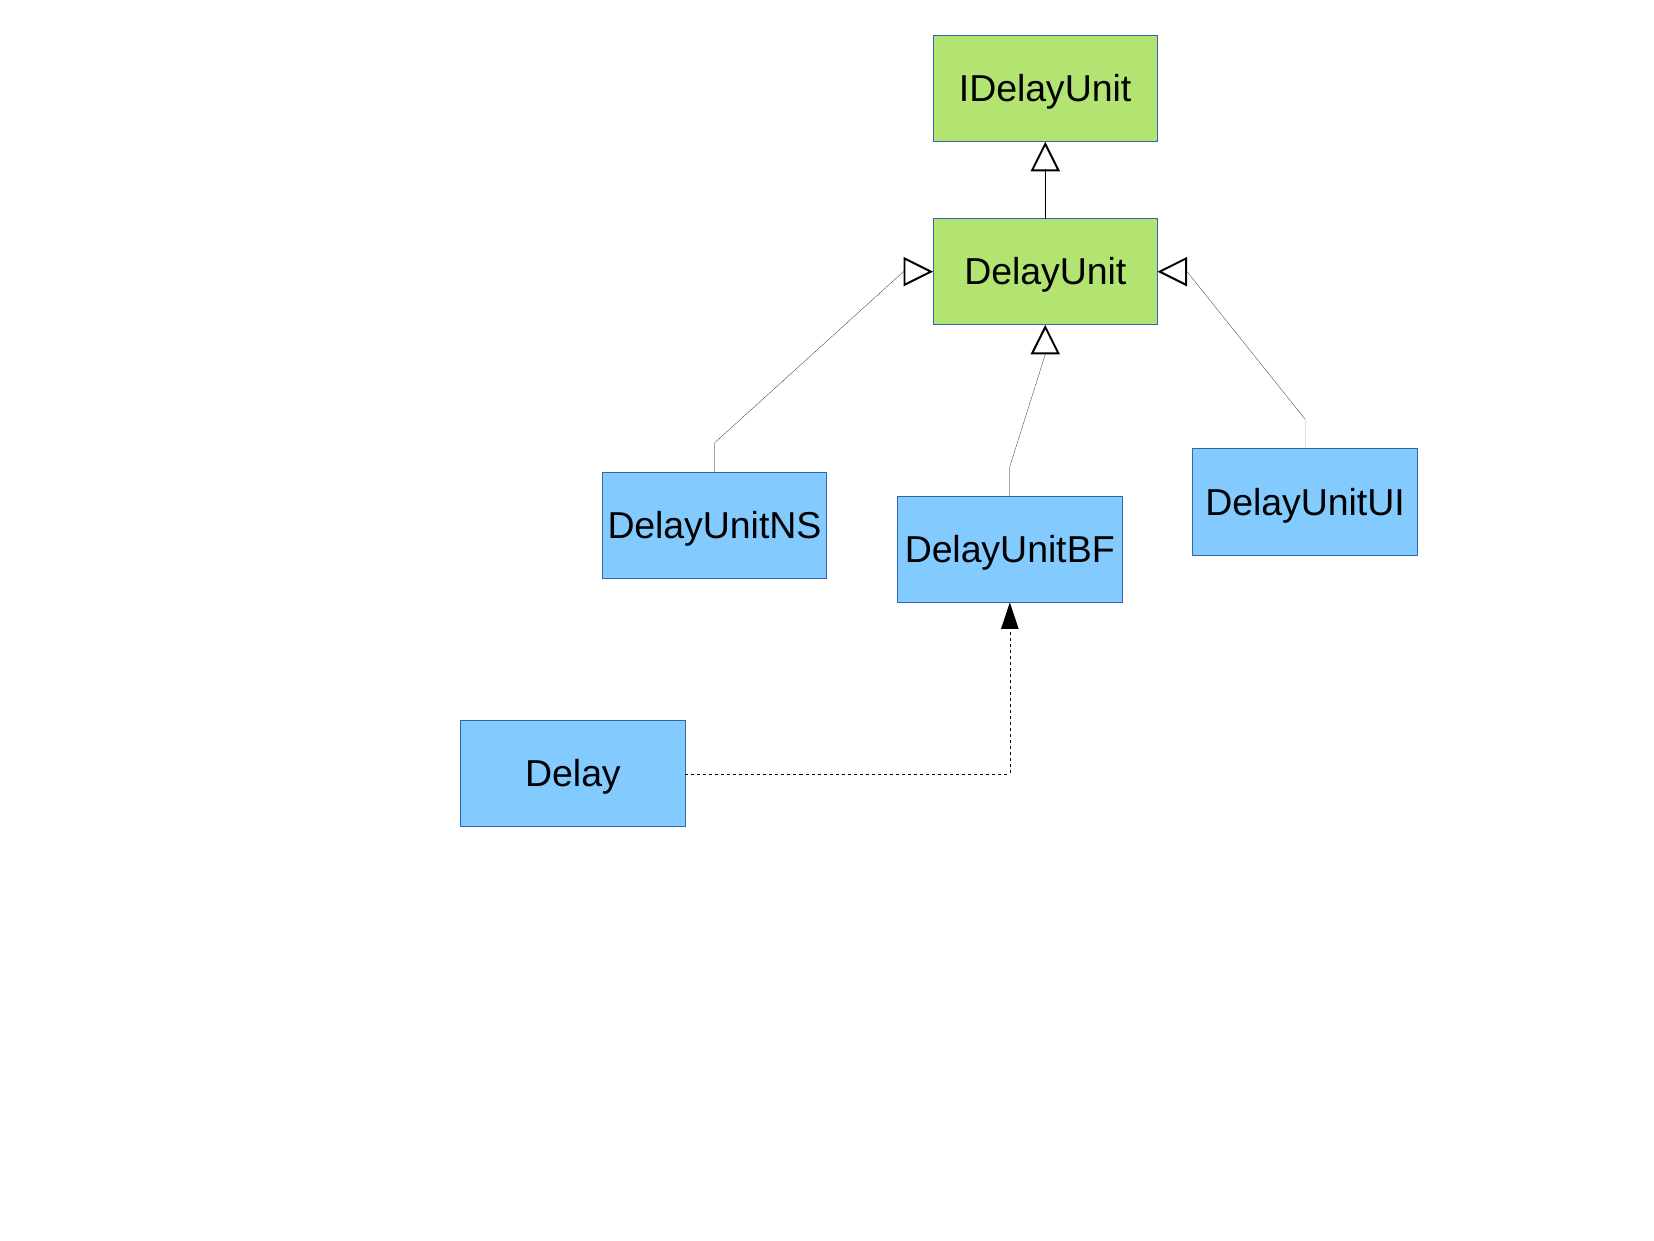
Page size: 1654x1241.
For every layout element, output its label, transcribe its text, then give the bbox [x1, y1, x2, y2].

text_box DelayUnit [933, 218, 1158, 325]
text_box DelayUnitUI [1192, 448, 1418, 556]
text_box DelayUnitNS [602, 472, 827, 579]
text_box DelayUnitBF [897, 496, 1123, 603]
text_box IDelayUnit [933, 35, 1158, 142]
text_box Delay [460, 720, 686, 827]
